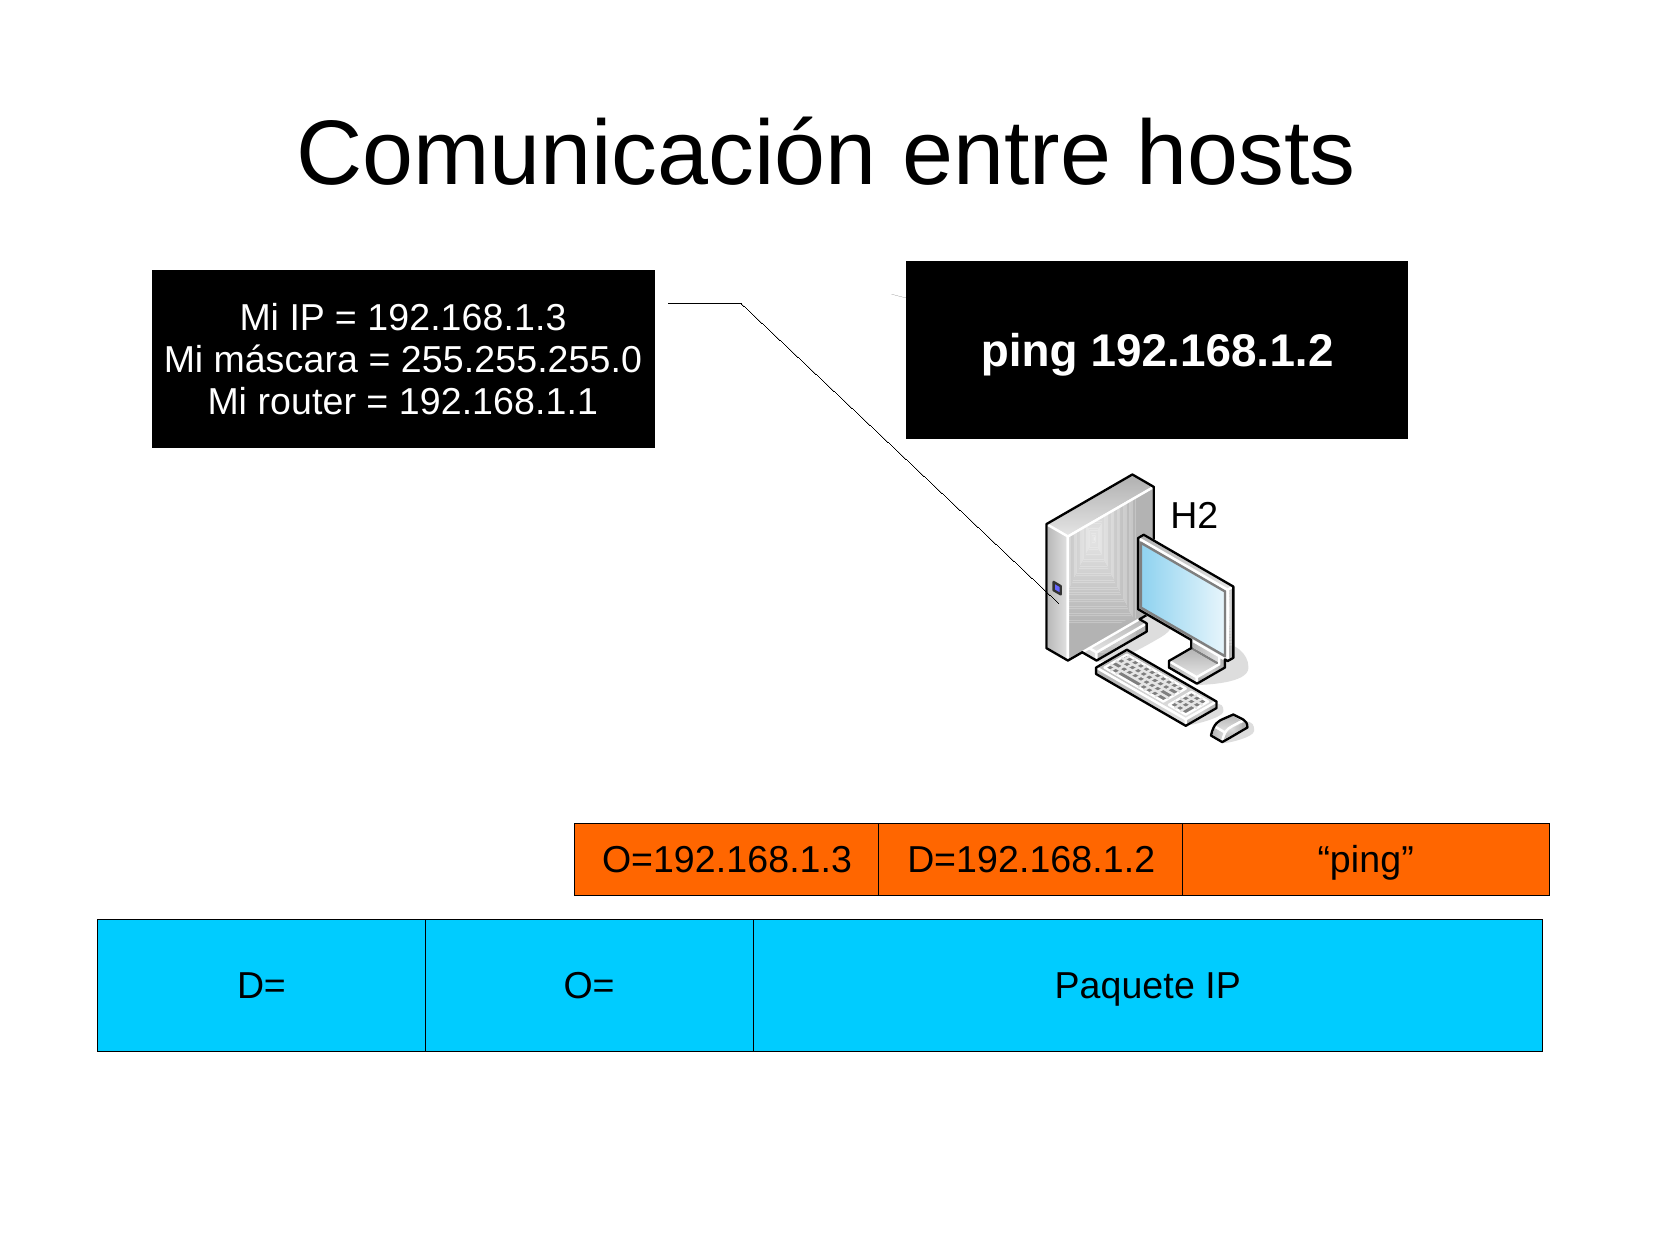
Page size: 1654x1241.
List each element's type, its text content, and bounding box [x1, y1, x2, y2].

text_box [1098, 652, 1215, 723]
text_box Paquete IP [753, 919, 1543, 1052]
text_box [1193, 705, 1223, 724]
text_box O= [425, 919, 753, 1052]
text_box D=192.168.1.2 [878, 823, 1182, 896]
text_box H2 [1155, 486, 1234, 544]
text_box [1227, 722, 1253, 742]
text_box O=192.168.1.3 [574, 823, 878, 896]
text_box [1201, 647, 1248, 684]
text_box [1048, 477, 1152, 658]
text_box [1140, 537, 1232, 681]
text_box D= [97, 919, 425, 1052]
title Comunicación entre hosts [82, 49, 1571, 257]
text_box [1100, 617, 1169, 661]
text_box “ping” [1182, 823, 1550, 896]
text_box Mi IP = 192.168.1.3 Mi máscara = 255.255.255.0 Mi router = 192.168.1.1 [152, 271, 654, 448]
text_box [1213, 717, 1245, 740]
text_box ping 192.168.1.2 [891, 261, 1408, 439]
